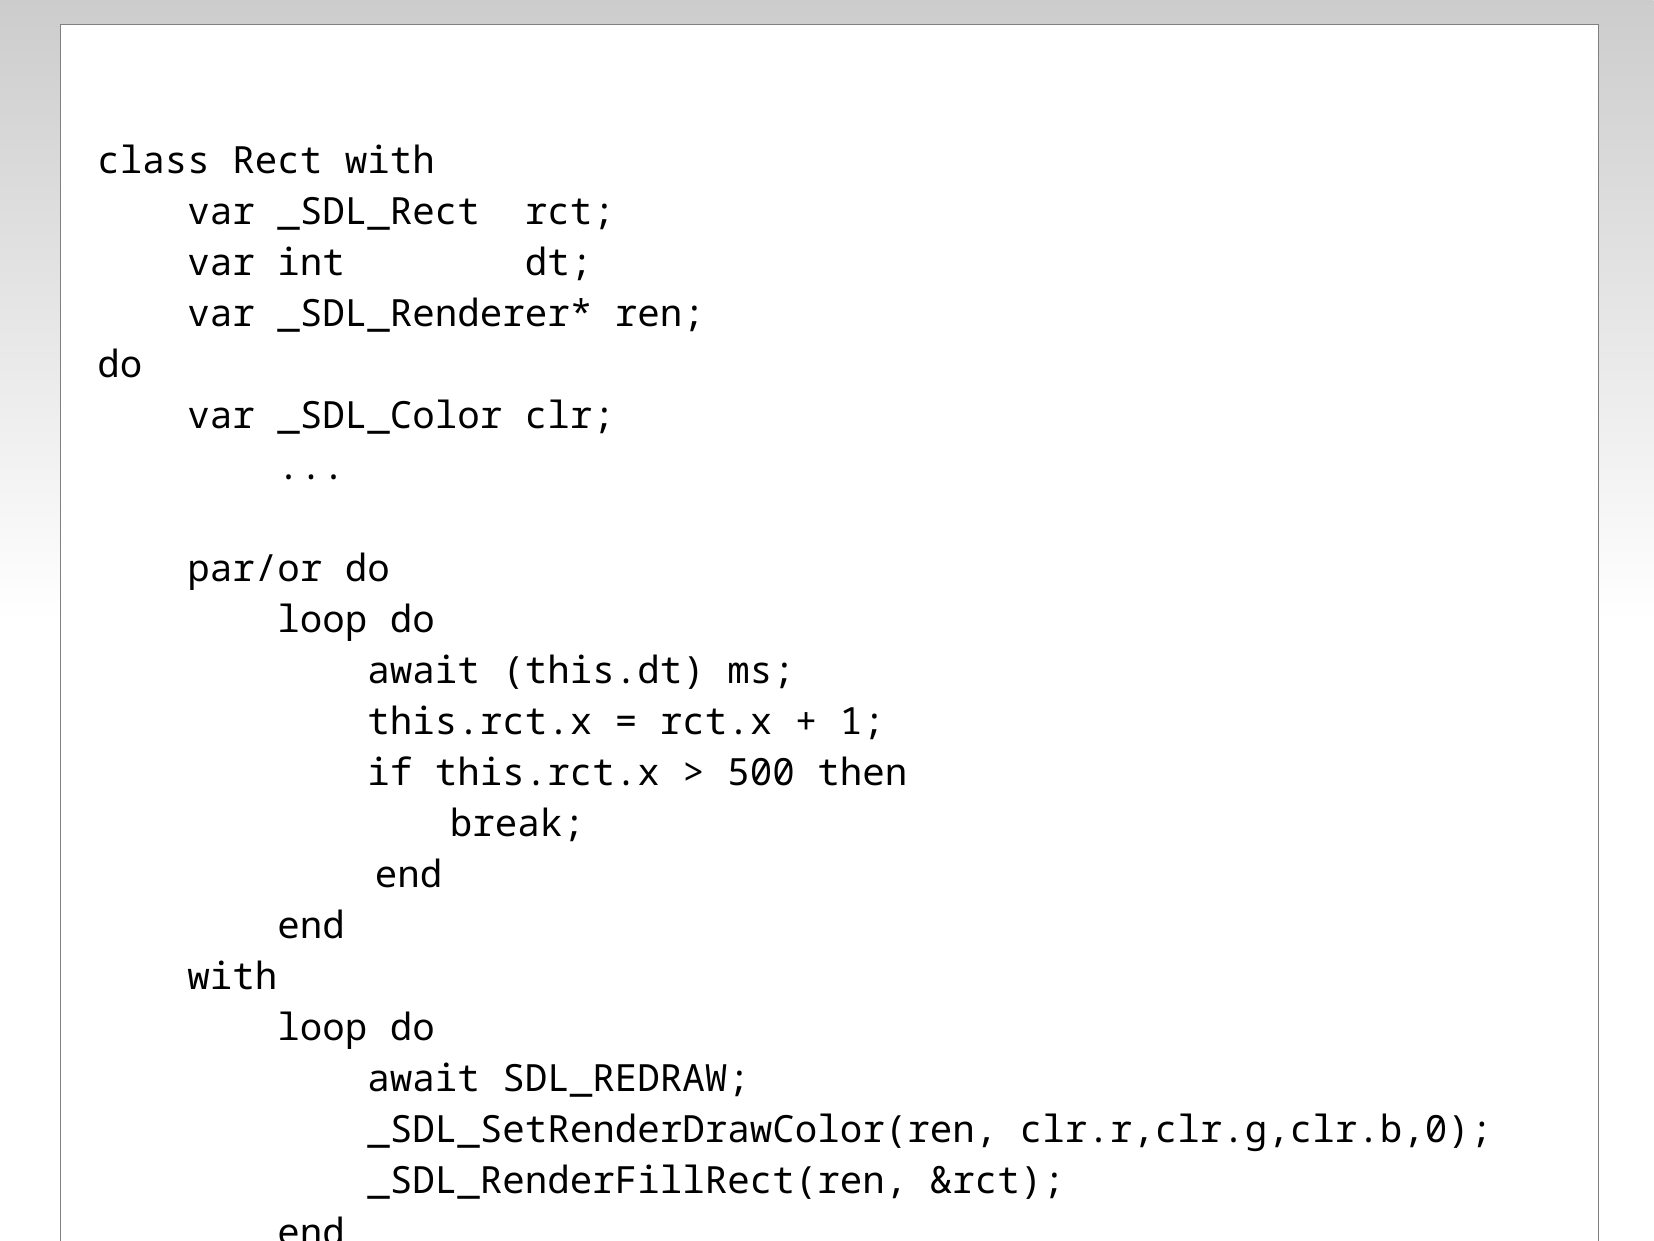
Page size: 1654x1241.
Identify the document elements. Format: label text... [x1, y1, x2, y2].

text_box class Rect with var _SDL_Rect rct; var int dt; var _SDL_Renderer* ren; do var _SDL_Color clr; ... par/or do loop do await (this.dt) ms; this.rct.x = rct.x + 1; if this.rct.x > 500 then break; end end with loop do await SDL_REDRAW; _SDL_SetRenderDrawColor(ren, clr.r,clr.g,clr.b,0); _SDL_RenderFillRect(ren, &rct); end end end [60, 24, 1599, 1210]
